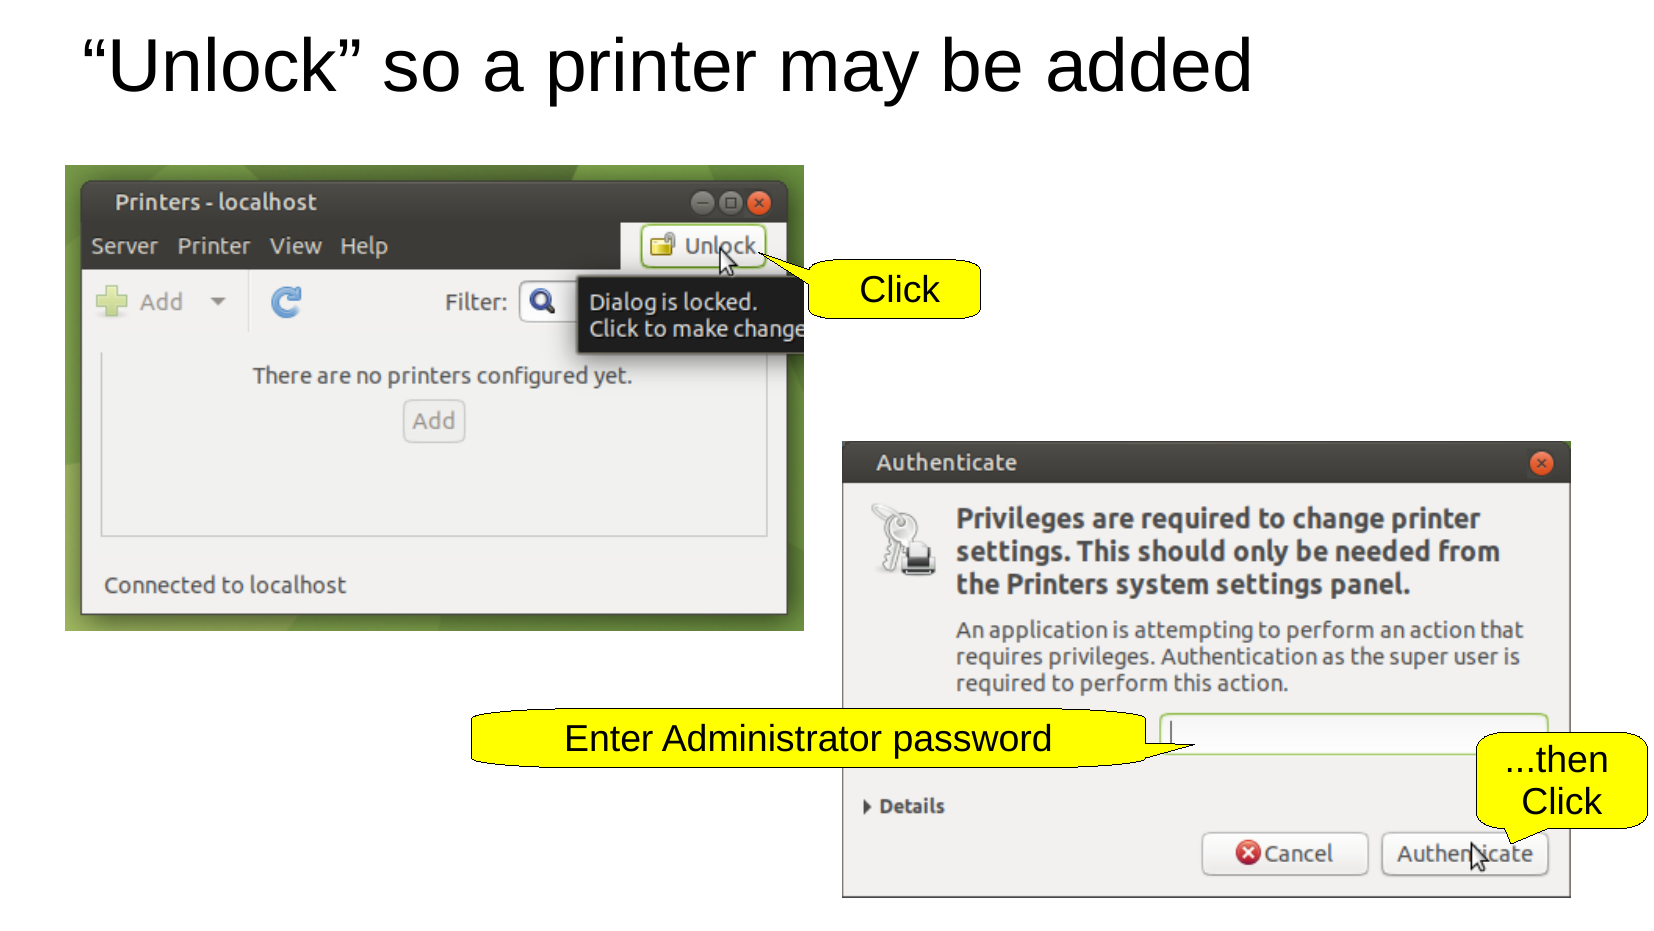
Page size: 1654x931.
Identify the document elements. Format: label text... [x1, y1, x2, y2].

picture [65, 165, 804, 631]
title “Unlock” so a printer may be added [82, 23, 1571, 108]
text_box Click [758, 252, 981, 319]
text_box Enter Administrator password [471, 708, 1195, 768]
text_box ...then Click [1476, 732, 1648, 844]
picture [842, 441, 1571, 898]
